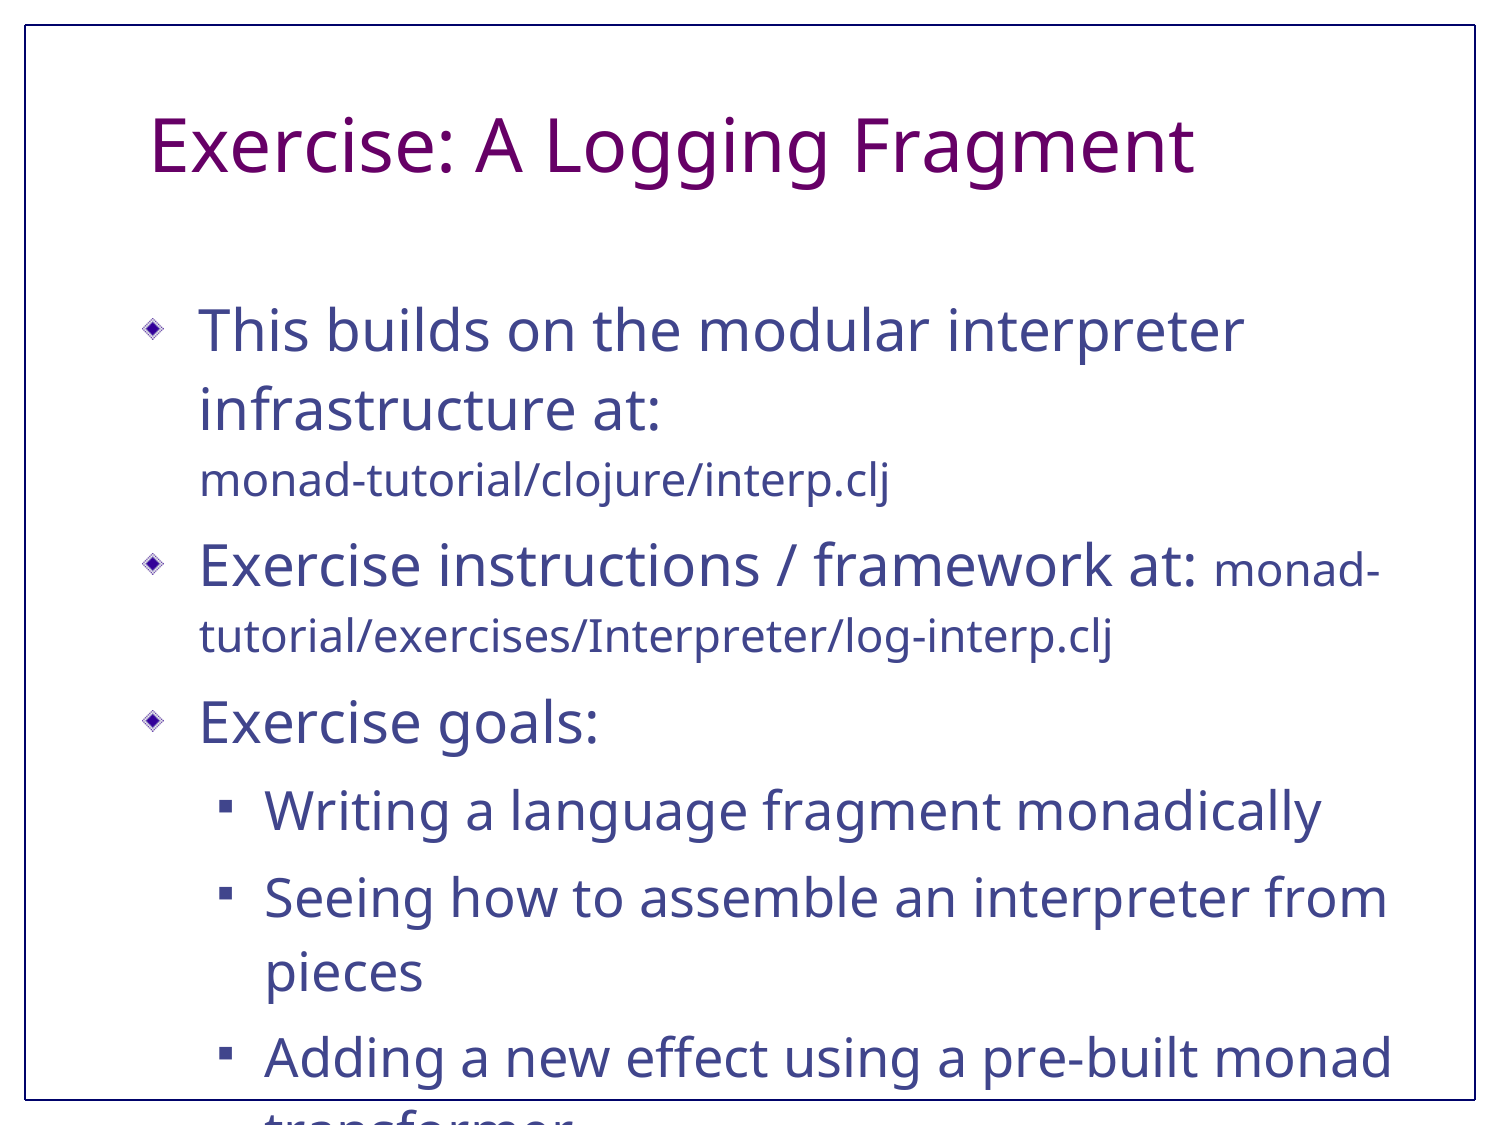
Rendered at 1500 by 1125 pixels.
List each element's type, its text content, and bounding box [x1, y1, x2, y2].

title Exercise: A Logging Fragment [148, 57, 1386, 231]
list This builds on the modular interpreter infrastructure at: monad-tutorial/clojure/interp.clj Exercise instructions / framework at: monad-tutorial/exercises/Interpreter/log-interp.clj Exercise goals: Writing a language fragment monadically Seeing how to assemble an interpreter from pieces Adding a new effect using a pre-built monad transformer [142, 289, 1418, 1080]
